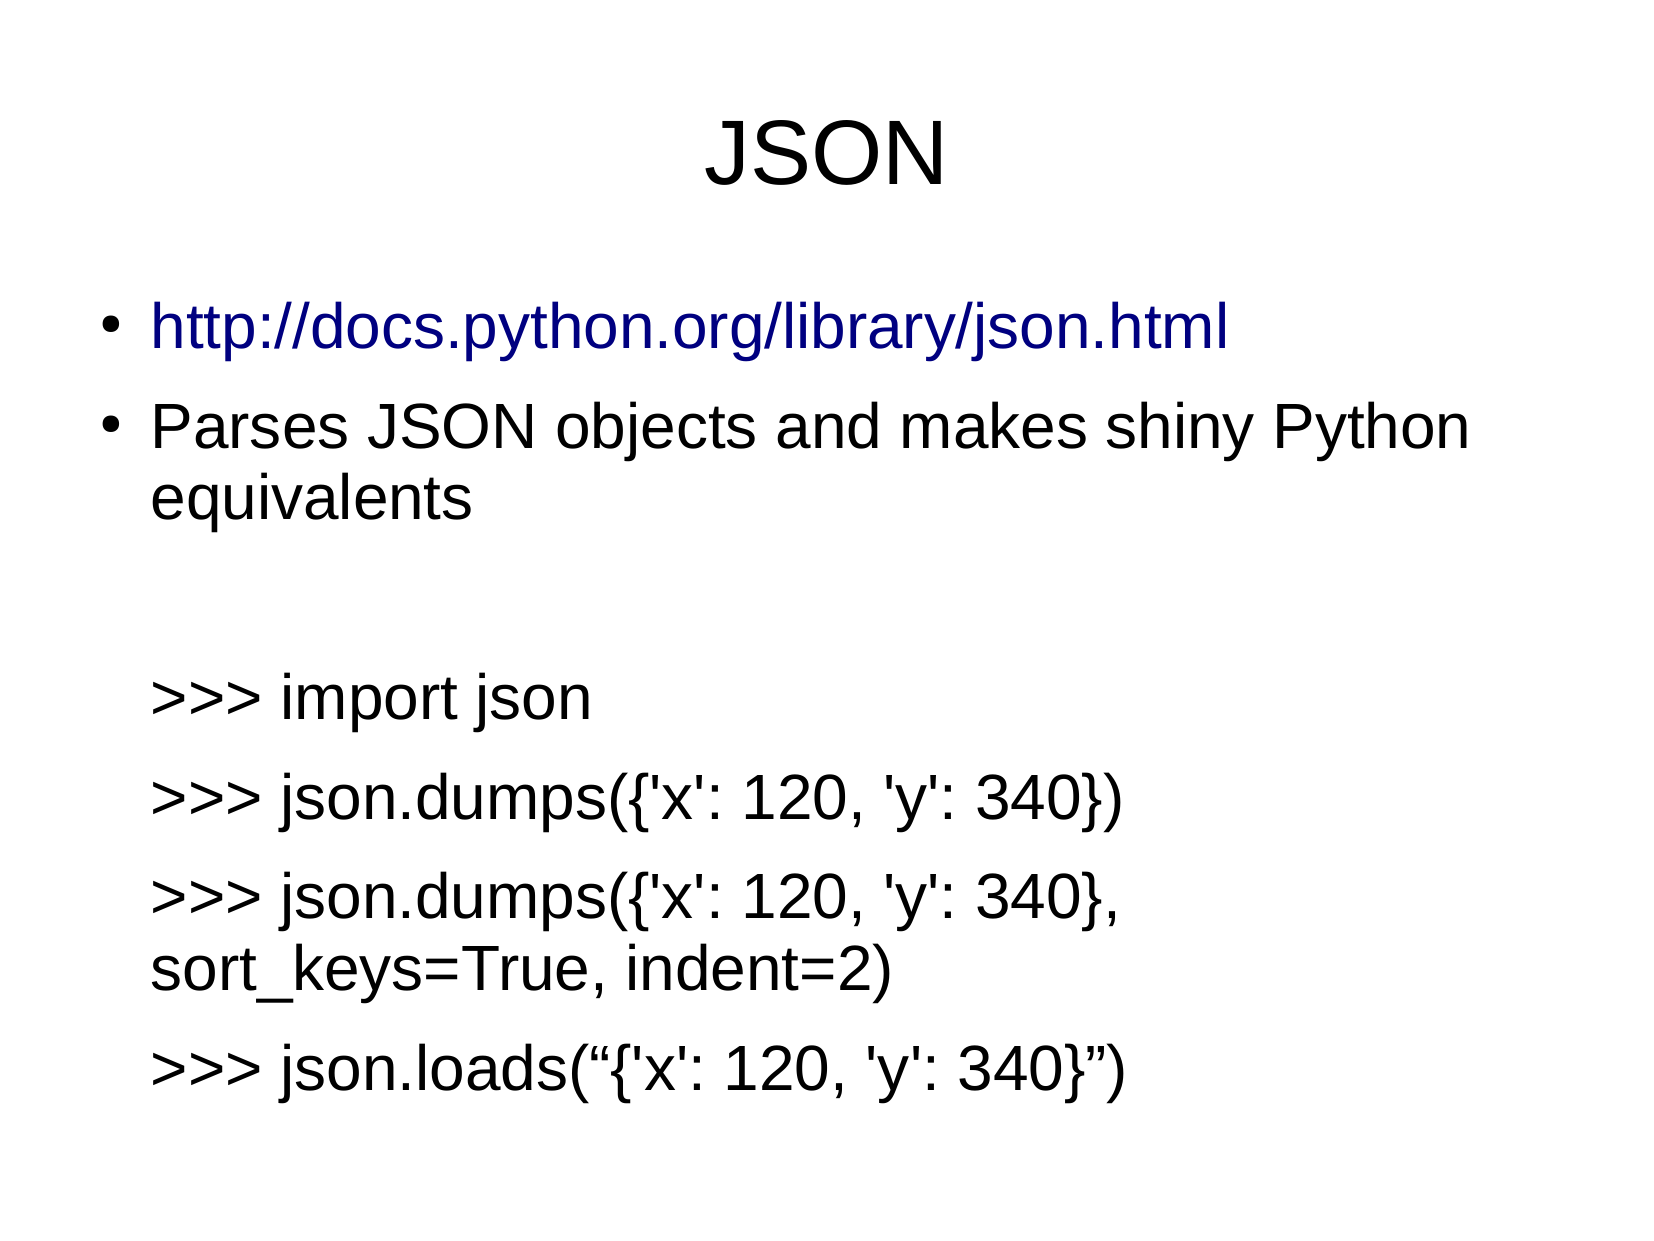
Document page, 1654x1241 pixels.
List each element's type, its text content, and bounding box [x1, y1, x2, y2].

list http://docs.python.org/library/json.html Parses JSON objects and makes shiny Python equivalents >>> import json >>> json.dumps({'x': 120, 'y': 340}) >>> json.dumps({'x': 120, 'y': 340}, sort_keys=True, indent=2) >>> json.loads(“{'x': 120, 'y': 340}”) [82, 290, 1571, 1109]
title JSON [82, 49, 1571, 257]
